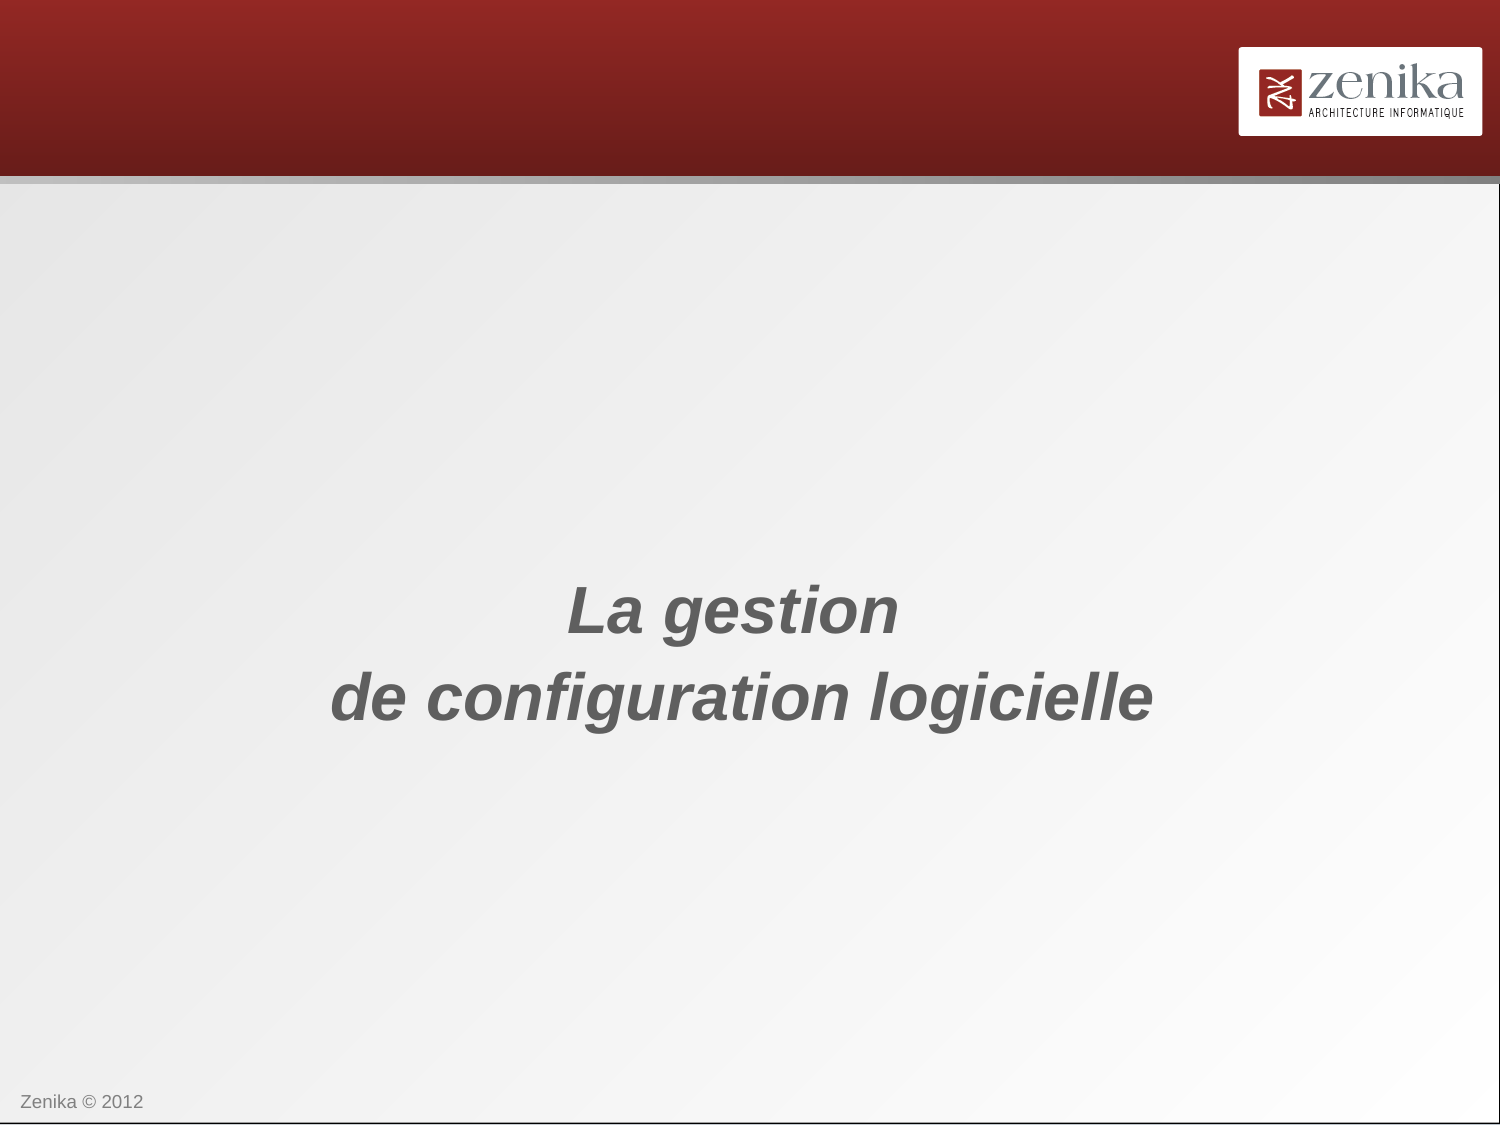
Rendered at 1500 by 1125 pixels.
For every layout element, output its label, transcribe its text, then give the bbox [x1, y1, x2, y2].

text_box La gestion de configuration logicielle [50, 249, 1435, 1079]
picture [1257, 58, 1464, 125]
